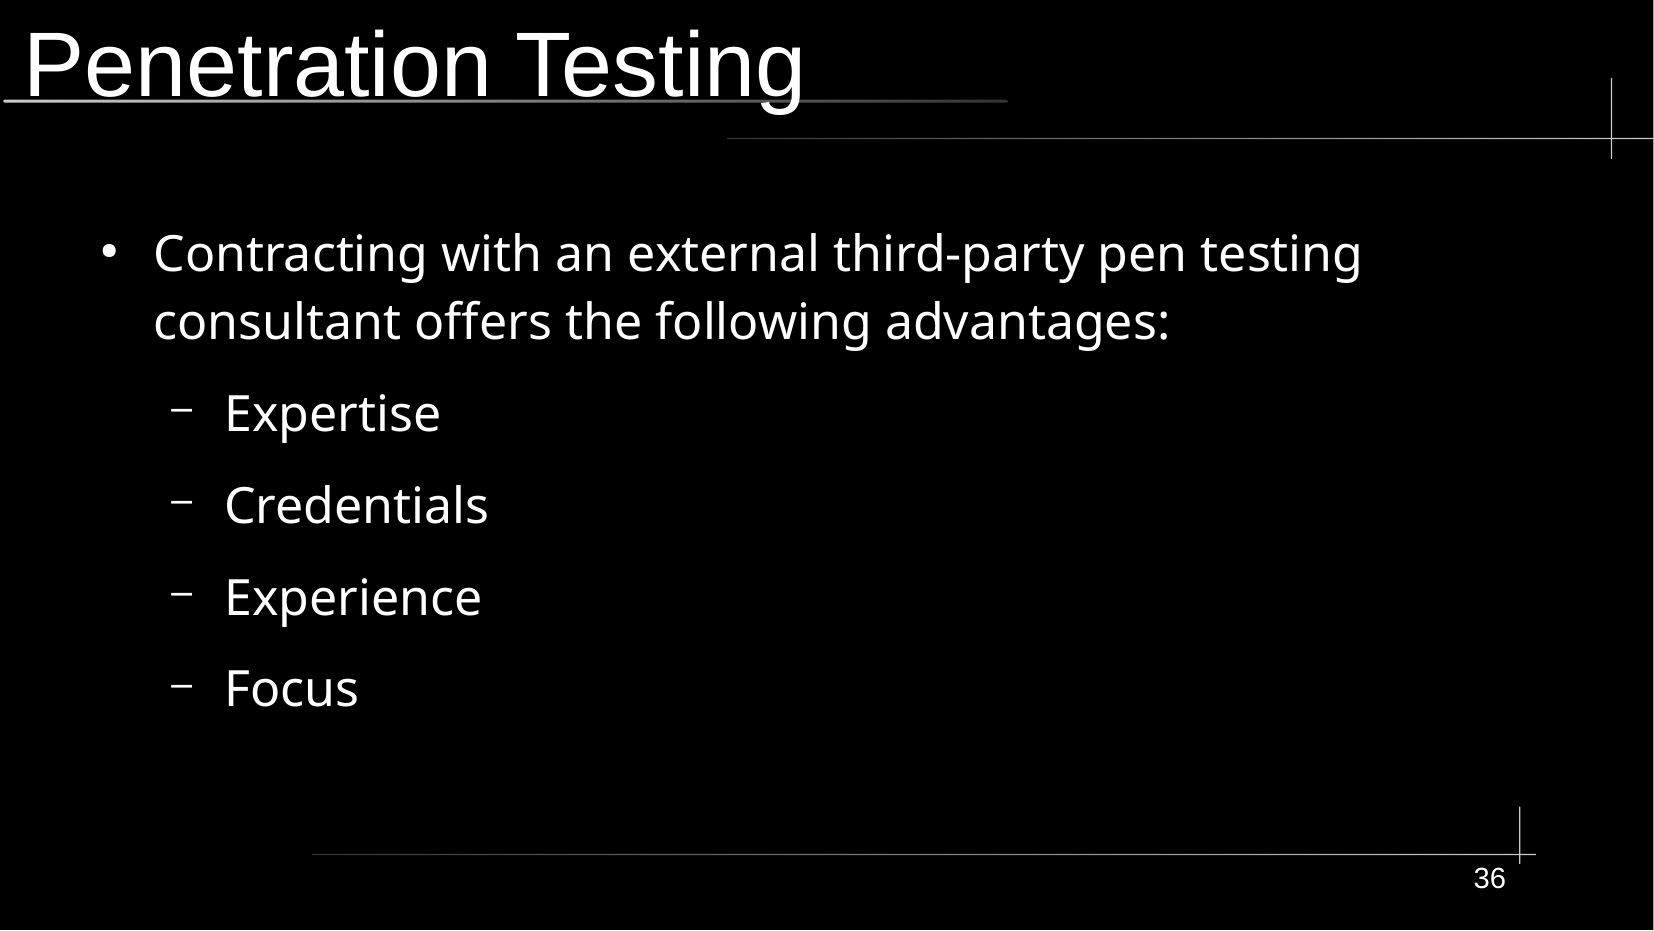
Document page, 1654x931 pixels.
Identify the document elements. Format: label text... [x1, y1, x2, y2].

list Contracting with an external third-party pen testing consultant offers the following advantages: Expertise Credentials Experience Focus [82, 217, 1571, 758]
title Penetration Testing [23, 11, 1589, 119]
